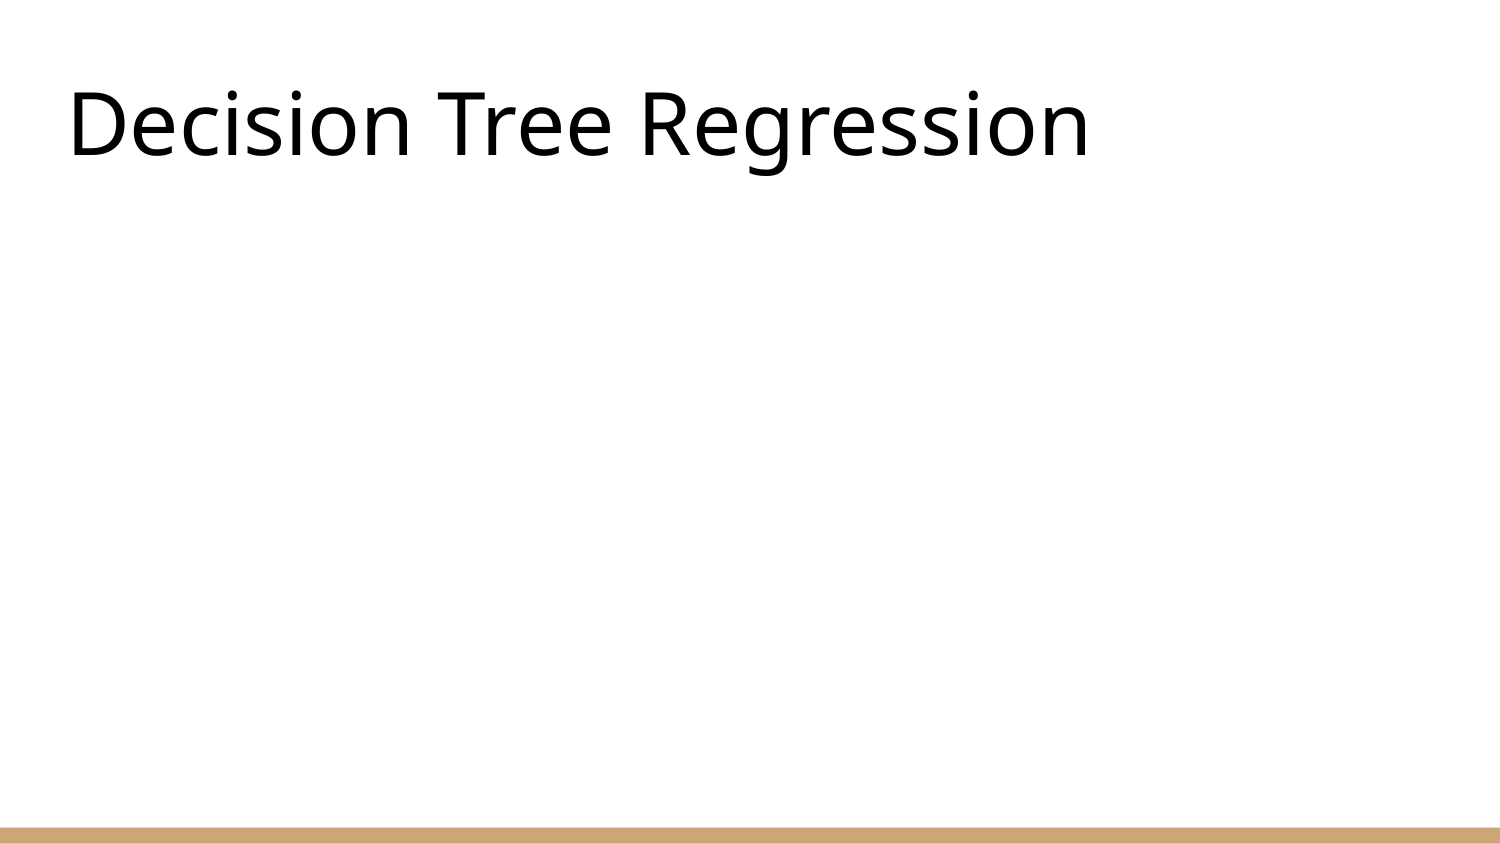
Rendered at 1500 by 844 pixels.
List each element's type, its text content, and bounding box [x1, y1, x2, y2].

title Decision Tree Regression [51, 51, 1449, 189]
